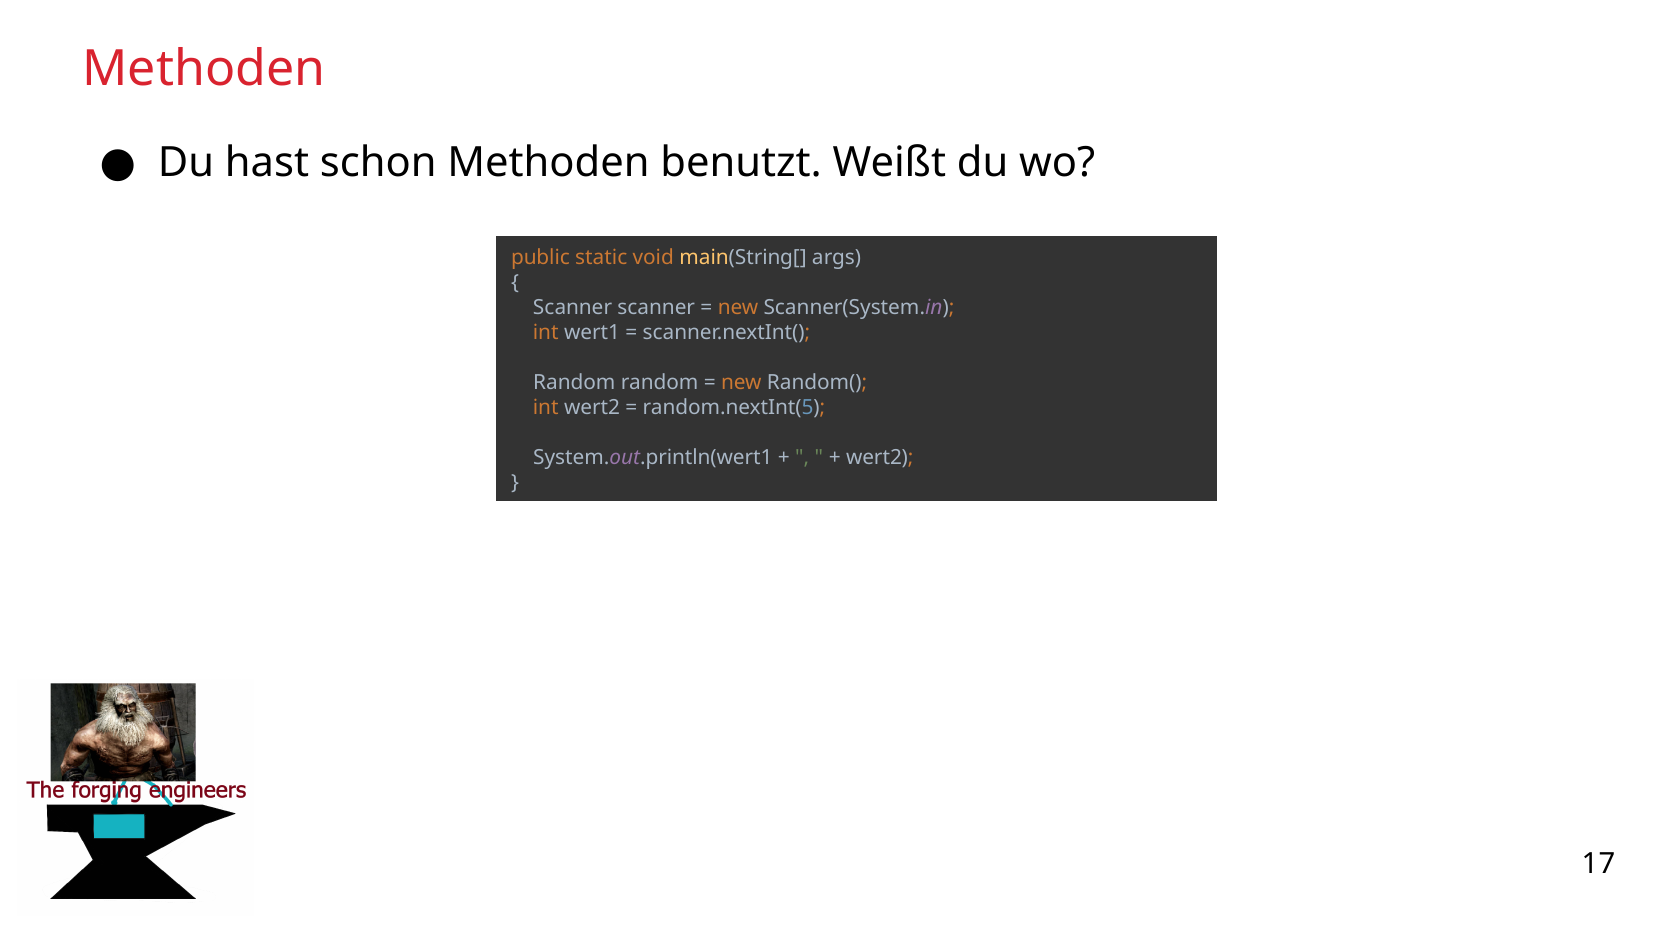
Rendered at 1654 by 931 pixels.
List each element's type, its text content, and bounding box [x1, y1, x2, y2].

text_box Du hast schon Methoden benutzt. Weißt du wo? [82, 135, 1560, 201]
text_box public static void main(String[] args) { Scanner scanner = new Scanner(System.in); int wert1 = scanner.nextInt(); Random random = new Random(); int wert2 = random.nextInt(5); System.out.println(wert1 + ", " + wert2); } [496, 236, 1217, 501]
picture [17, 679, 254, 916]
title Methoden [82, 37, 1571, 95]
